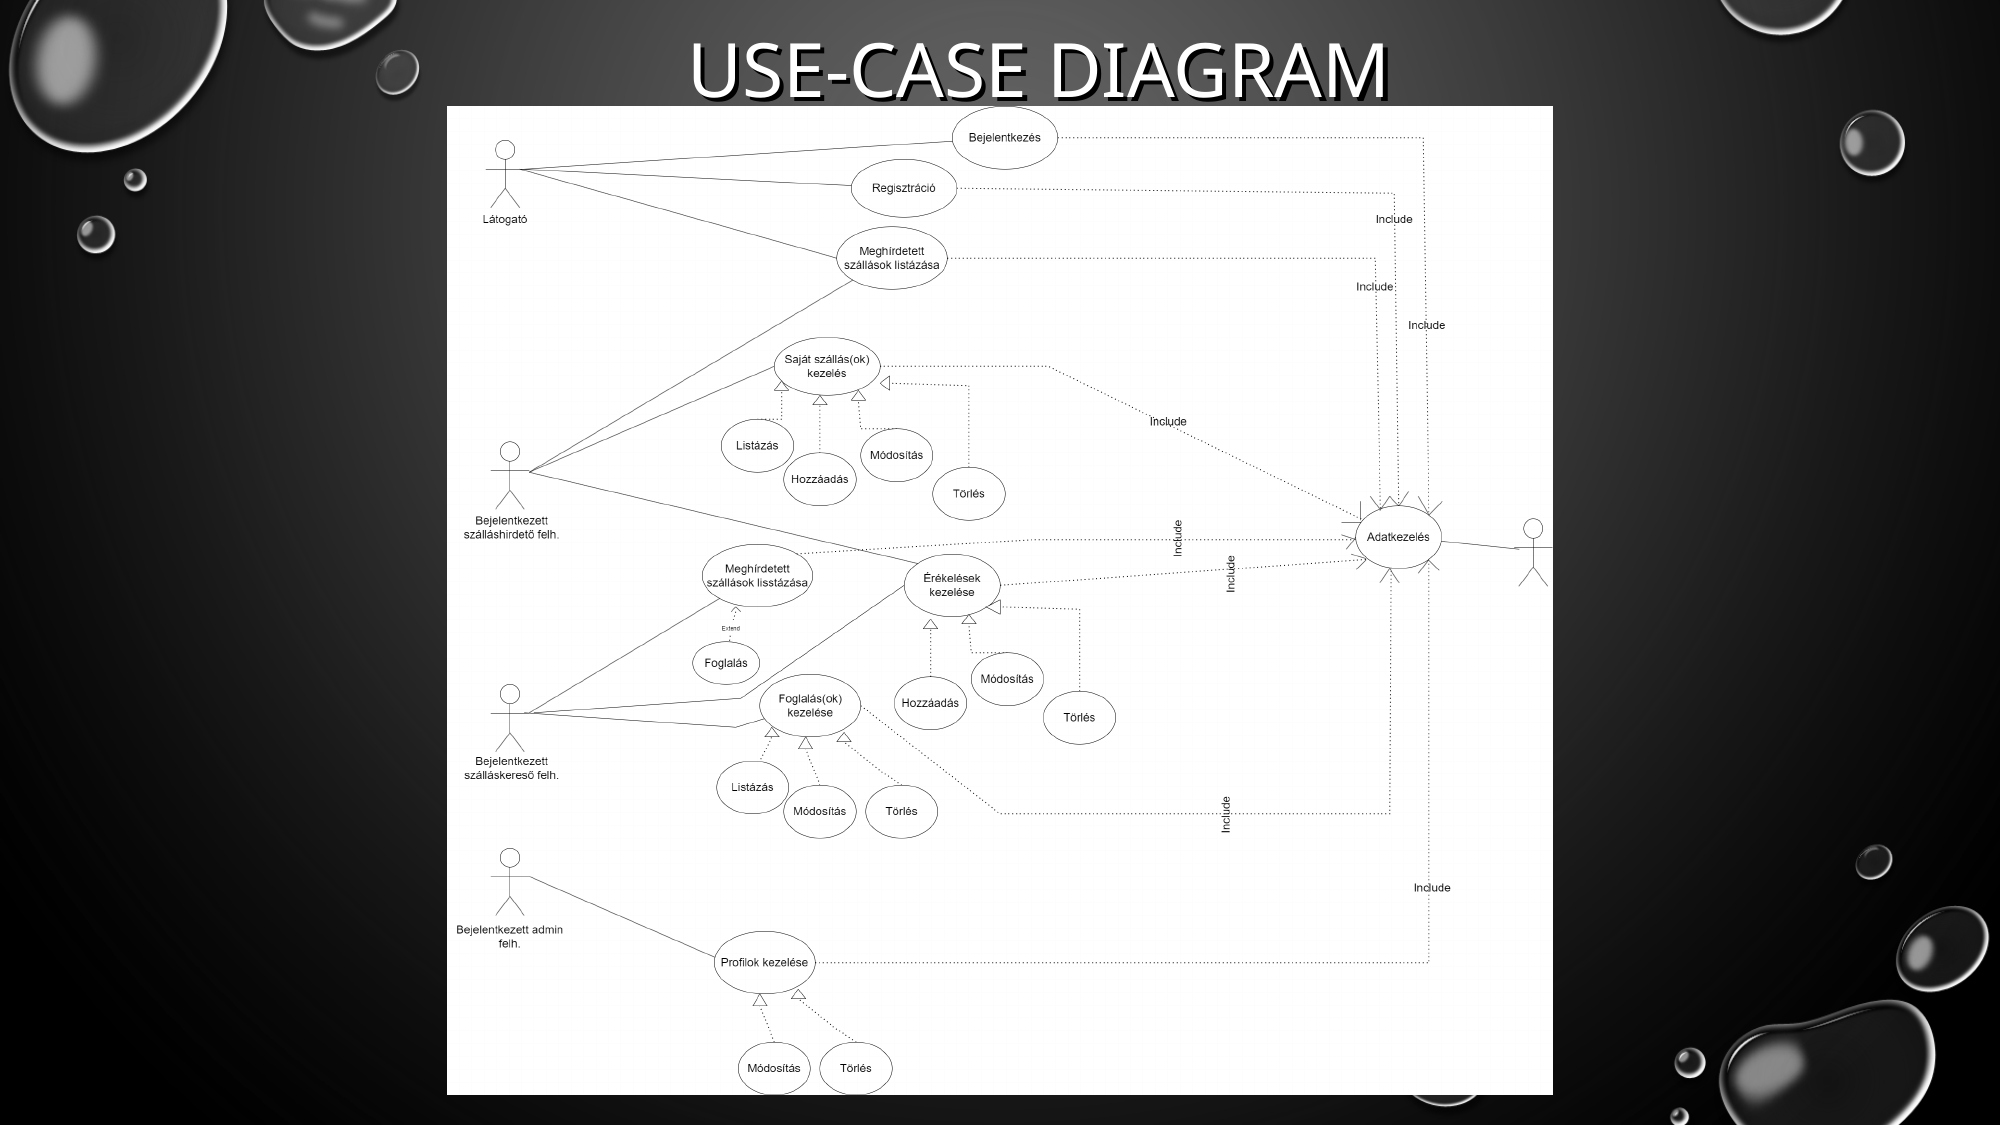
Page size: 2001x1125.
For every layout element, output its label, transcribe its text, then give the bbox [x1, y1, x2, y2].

picture [447, 106, 1553, 1095]
title Use-case diagram [203, 0, 1876, 160]
